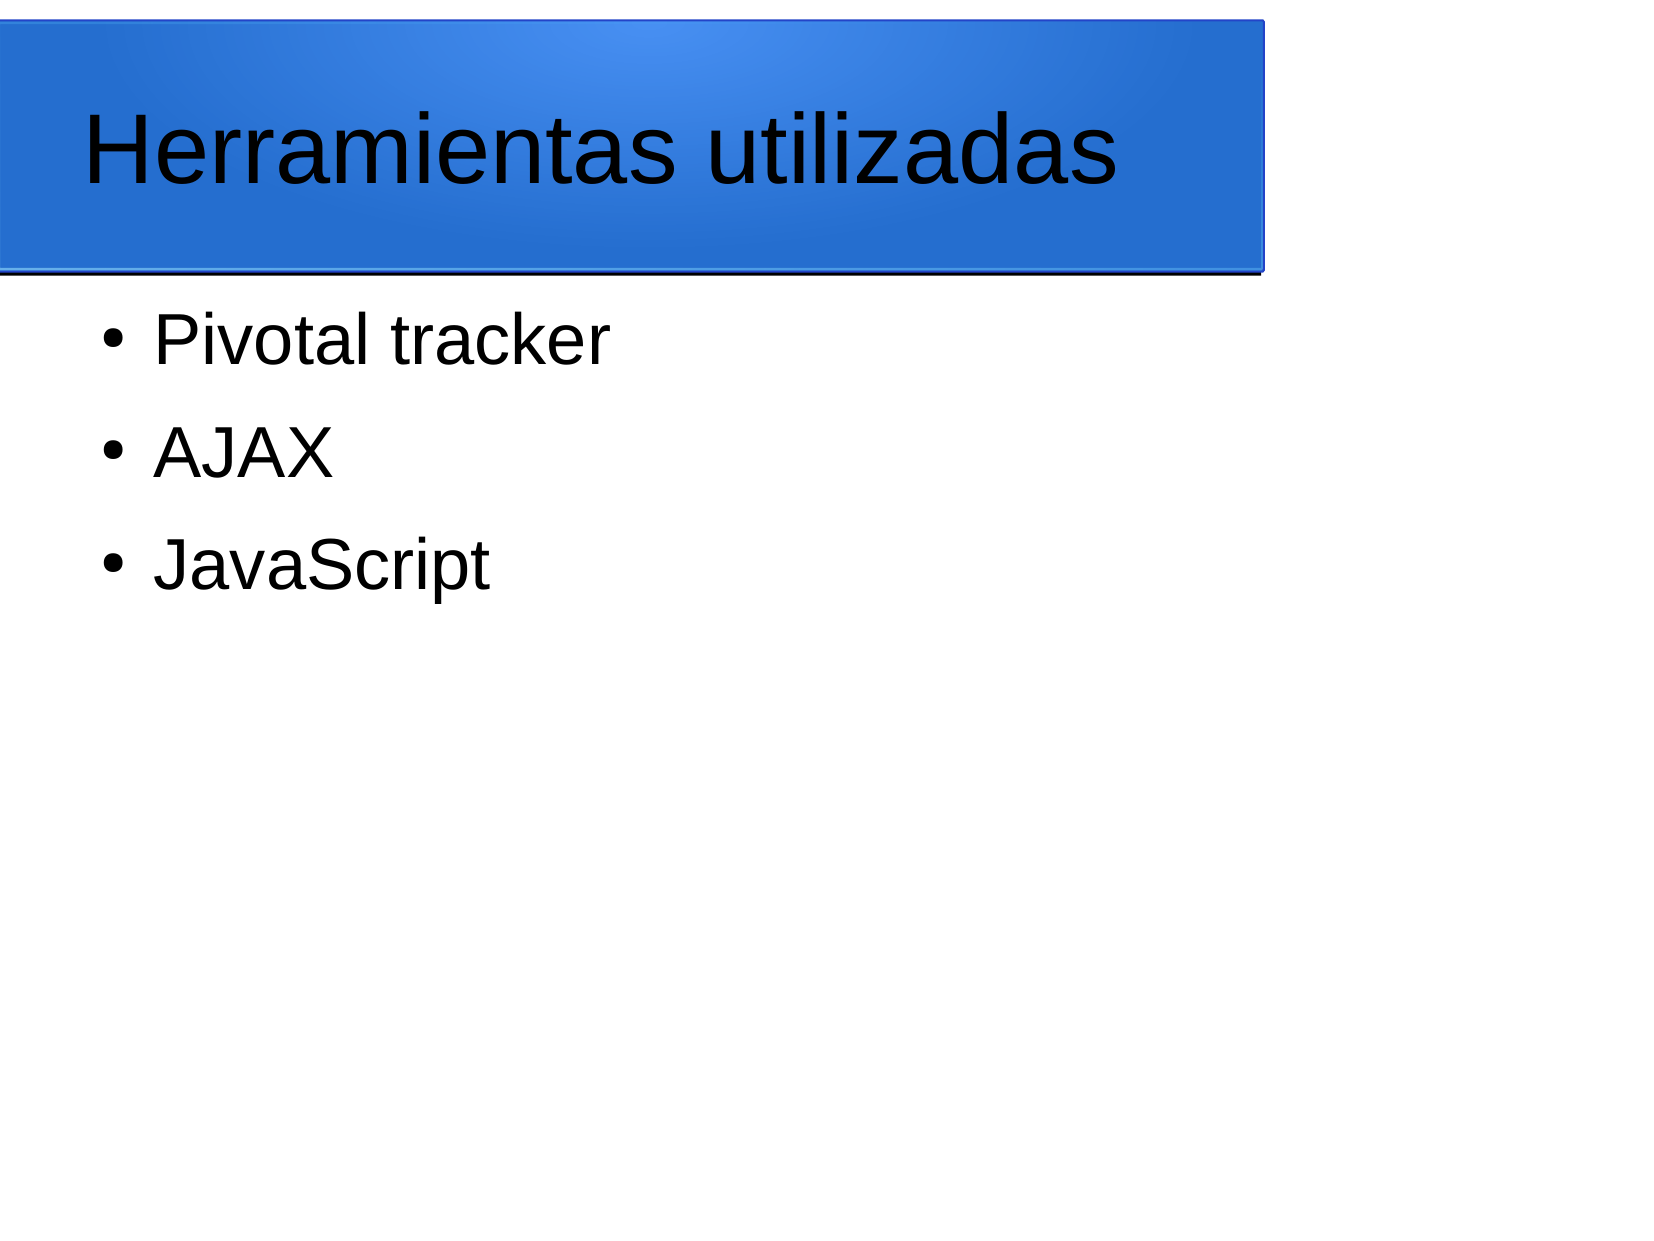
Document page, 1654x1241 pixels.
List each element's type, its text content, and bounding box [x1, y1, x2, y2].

list Pivotal tracker AJAX JavaScript [82, 299, 1571, 1019]
title Herramientas utilizadas [82, 47, 1235, 252]
